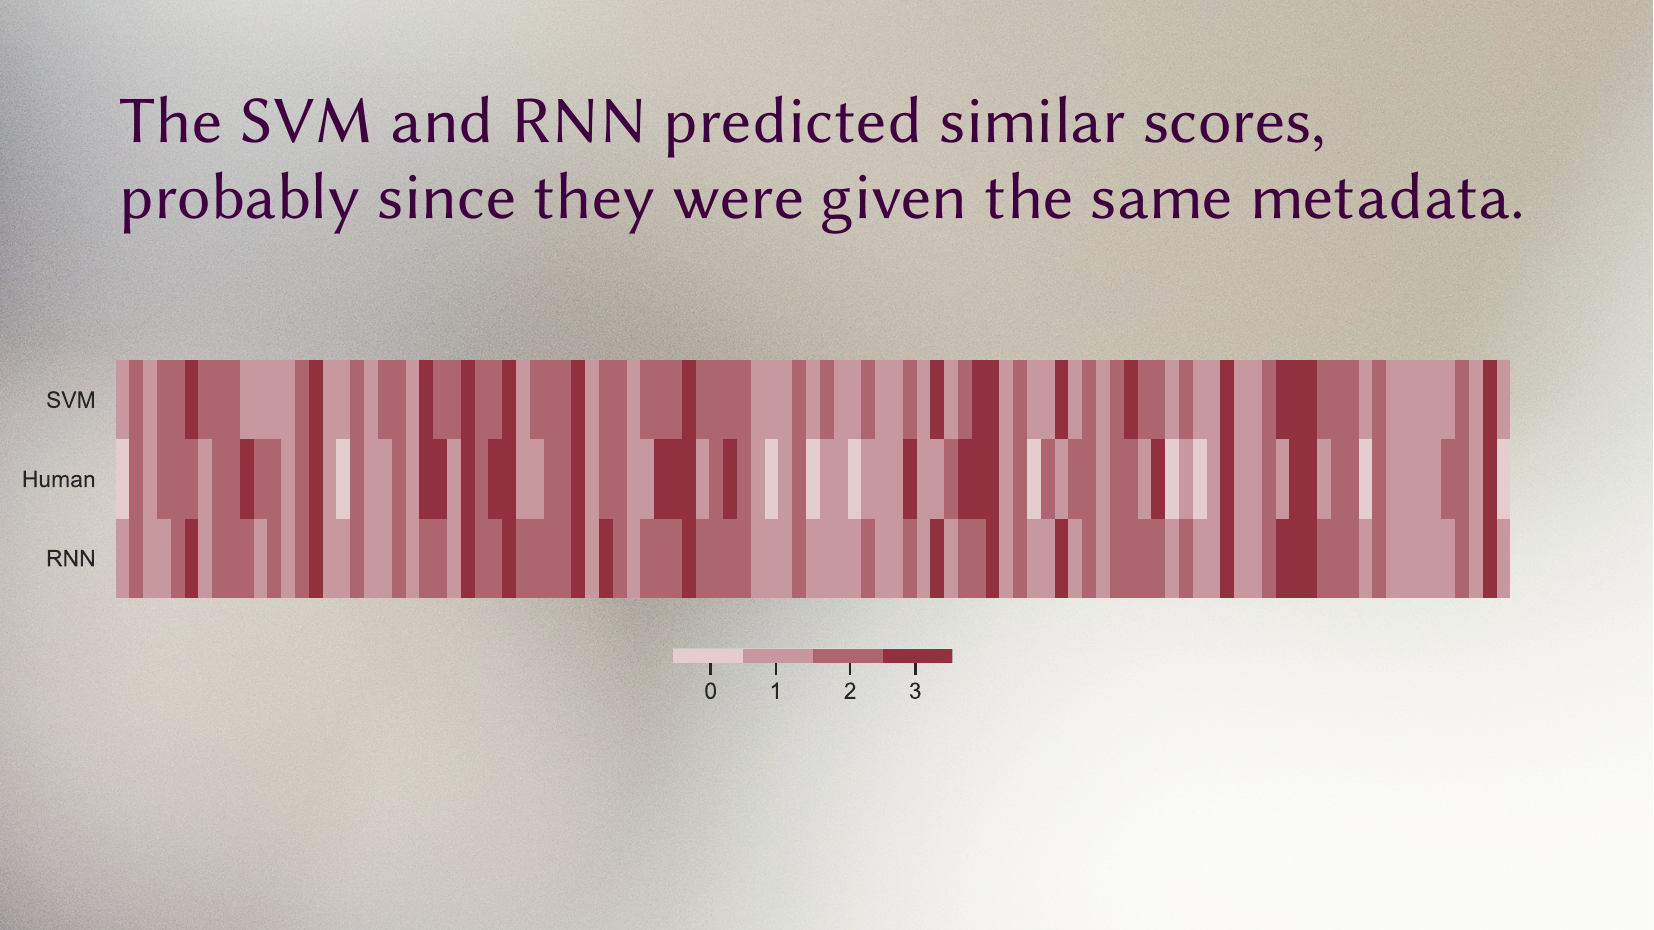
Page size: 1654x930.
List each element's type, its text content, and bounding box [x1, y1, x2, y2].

text_box The SVM and RNN predicted similar scores, probably since they were given the same metadata. [104, 74, 1560, 285]
picture [21, 359, 1511, 704]
